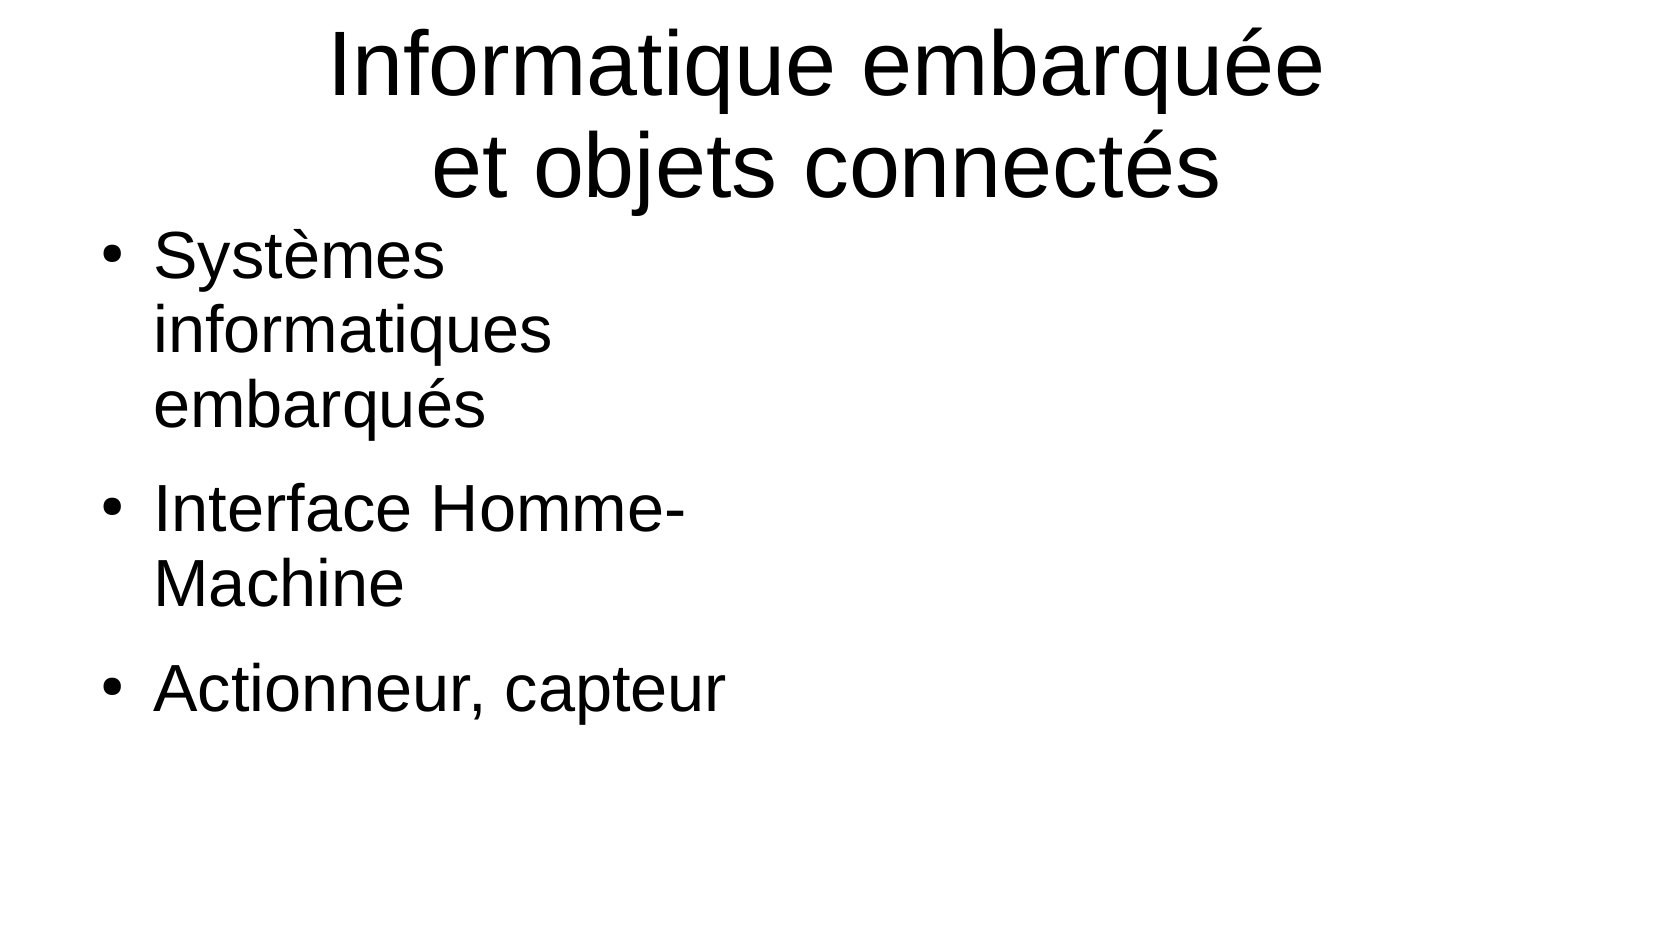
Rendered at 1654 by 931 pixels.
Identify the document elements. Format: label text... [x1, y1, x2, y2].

list Systèmes informatiques embarqués Interface Homme-Machine Actionneur, capteur [82, 217, 809, 758]
title Informatique embarquée et objets connectés [82, 12, 1571, 218]
